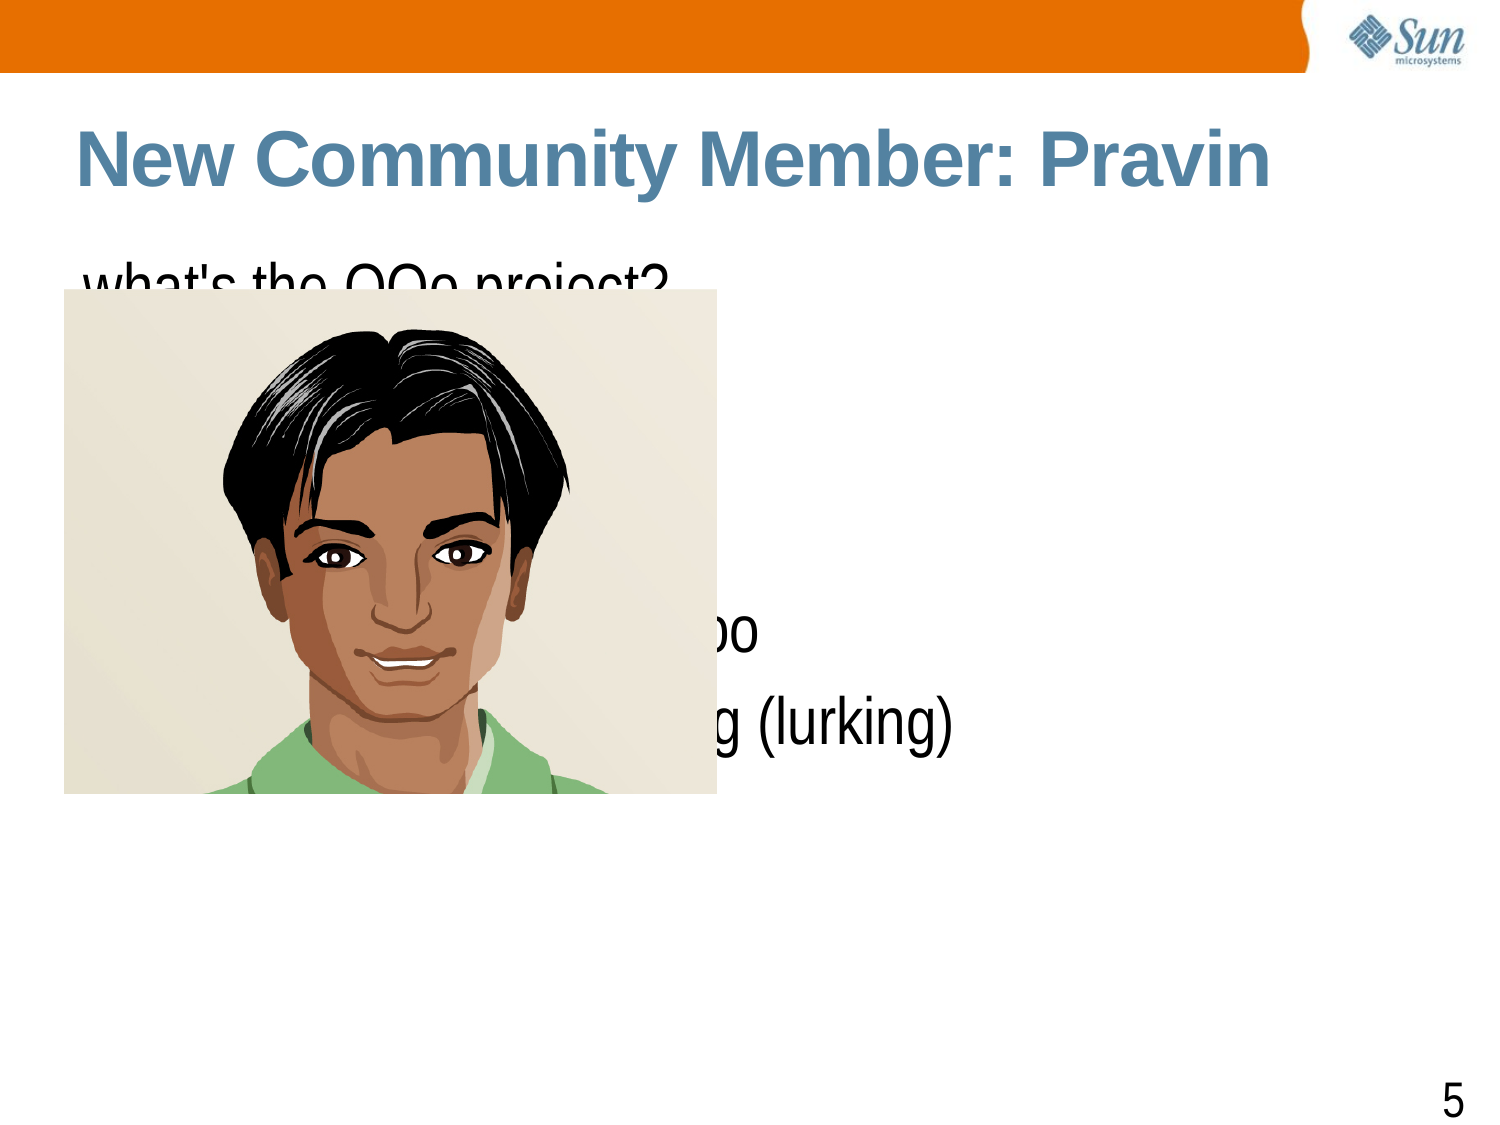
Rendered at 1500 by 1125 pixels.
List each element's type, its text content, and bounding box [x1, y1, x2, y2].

list what's the OOo project? what is going on? how can I join? has created account on ooo read-access to xyz.ooo.org (lurking) [749, 258, 1402, 1062]
picture [0, 0, 1500, 73]
picture [64, 289, 717, 794]
title New Community Member: Pravin [75, 123, 1437, 227]
